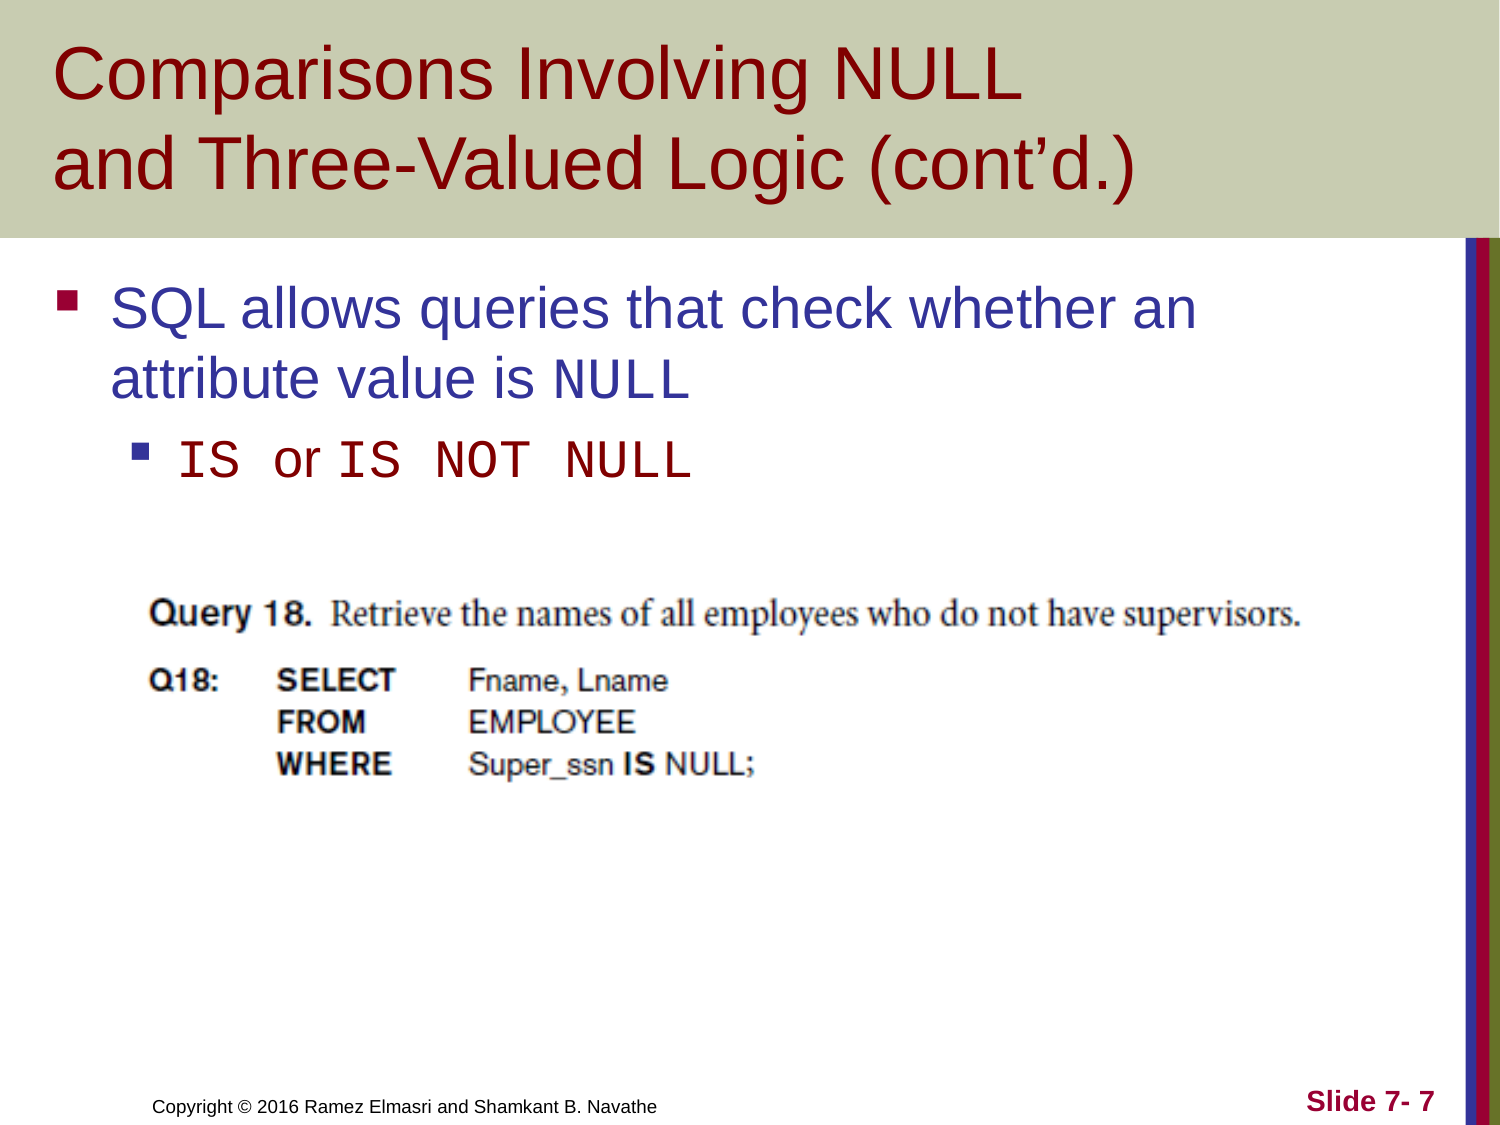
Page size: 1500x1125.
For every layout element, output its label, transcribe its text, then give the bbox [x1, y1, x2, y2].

title Comparisons Involving NULL and Three-Valued Logic (cont’d.) [37, 49, 1317, 213]
list SQL allows queries that check whether an attribute value is NULL IS or IS NOT NULL [39, 262, 1400, 1013]
text_box Slide 7- 7 [1137, 1050, 1450, 1125]
picture [137, 587, 1328, 813]
